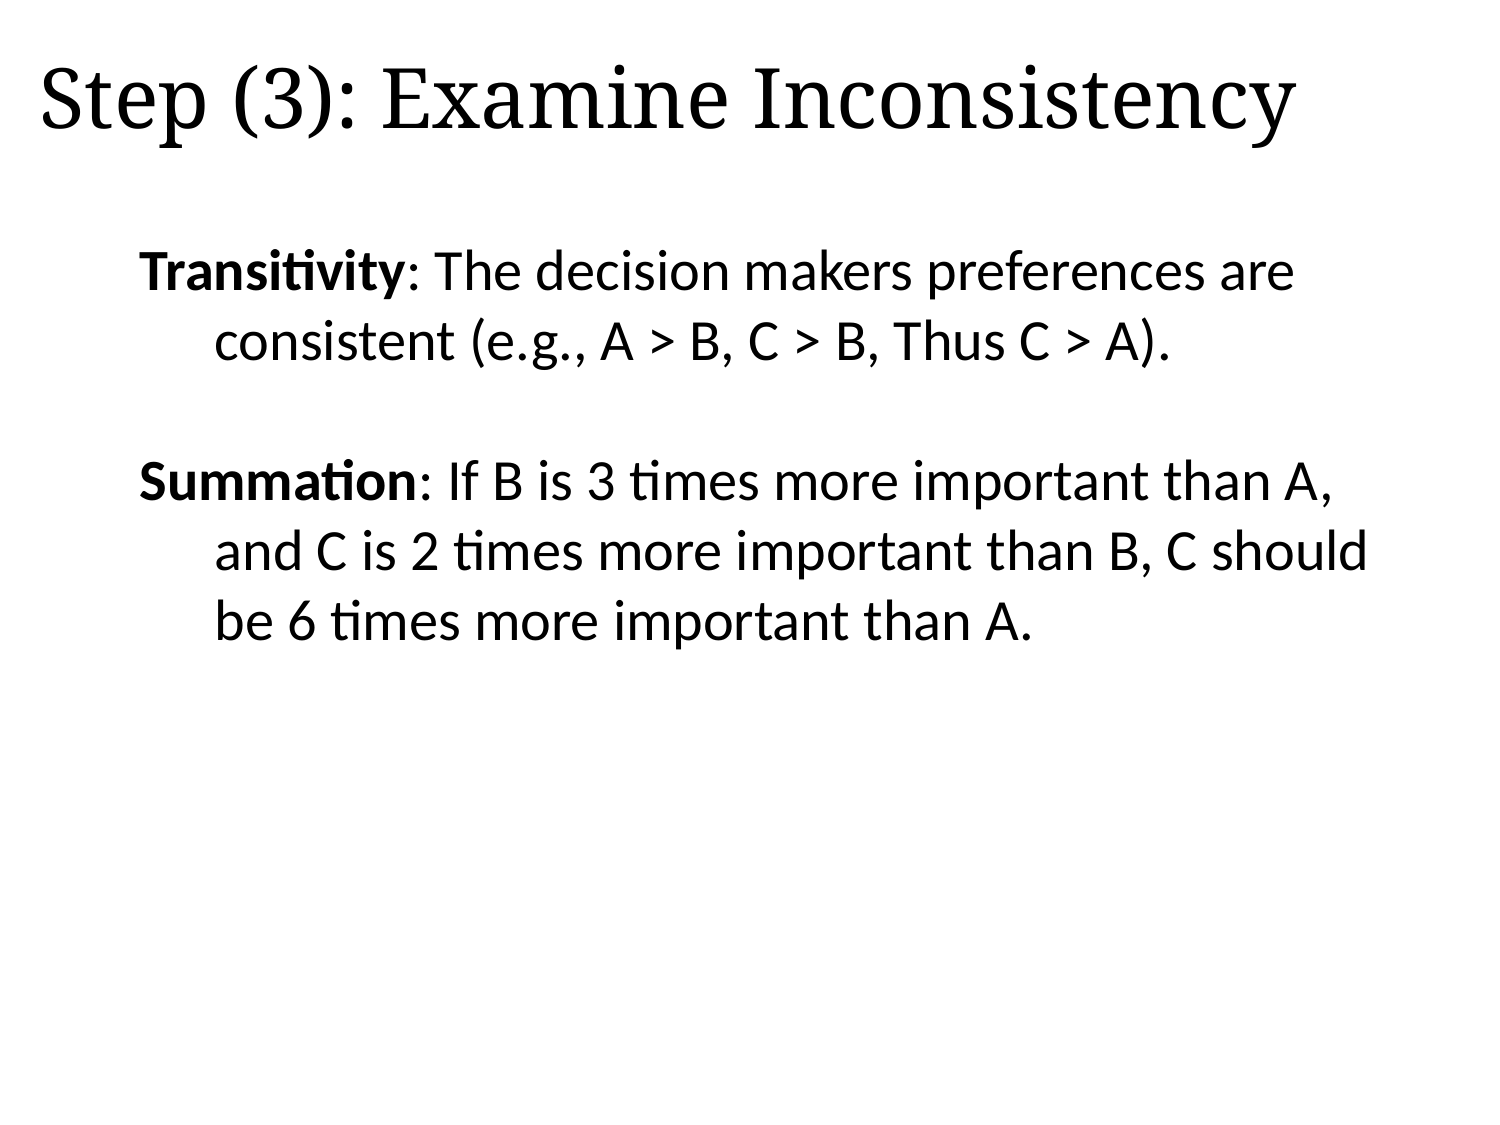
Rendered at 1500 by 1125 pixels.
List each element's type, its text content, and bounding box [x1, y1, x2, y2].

text_box Transitivity: The decision makers preferences are consistent (e.g., A > B, C > B, Thus C > A). Summation: If B is 3 times more important than A, and C is 2 times more important than B, C should be 6 times more important than A. [125, 224, 1450, 660]
text_box Step (3): Examine Inconsistency [24, 37, 1475, 153]
